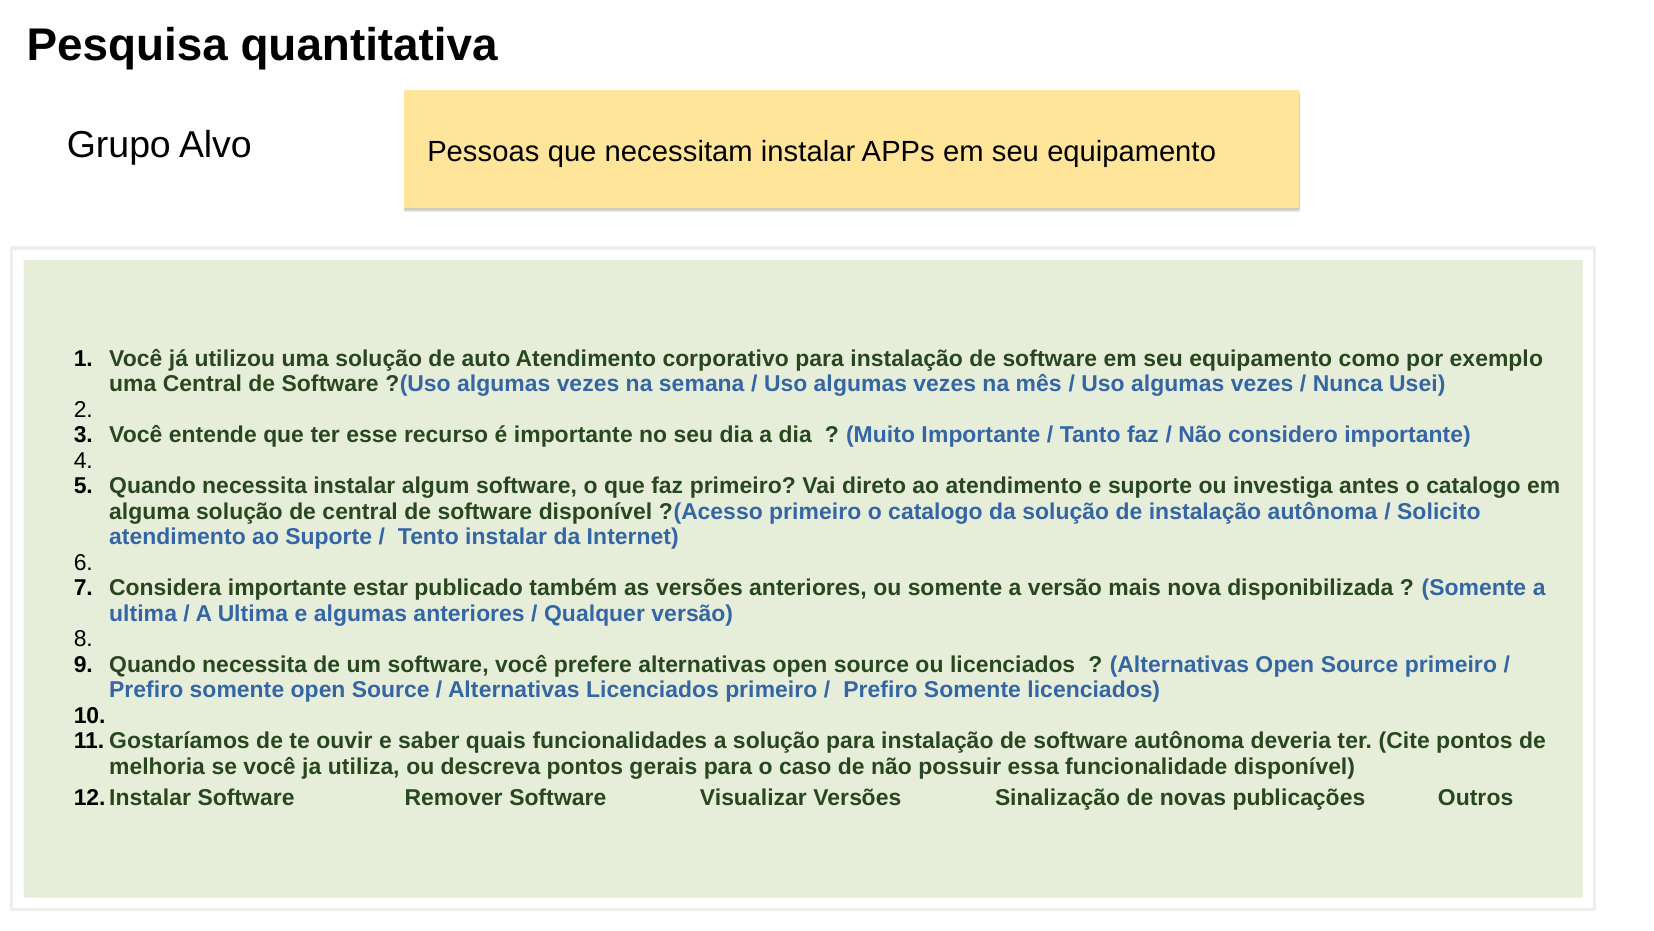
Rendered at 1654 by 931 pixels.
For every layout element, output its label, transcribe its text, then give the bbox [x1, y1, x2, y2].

text_box Grupo Alvo [23, 116, 296, 173]
text_box [11, 248, 1595, 910]
text_box Você já utilizou uma solução de auto Atendimento corporativo para instalação de software em seu equipamento como por exemplo uma Central de Software ?(Uso algumas vezes na semana / Uso algumas vezes na mês / Uso algumas vezes / Nunca Usei) Você entende que ter esse recurso é importante no seu dia a dia ? (Muito Importante / Tanto faz / Não considero importante) Quando necessita instalar algum software, o que faz primeiro? Vai direto ao atendimento e suporte ou investiga antes o catalogo em alguma solução de central de software disponível ?(Acesso primeiro o catalogo da solução de instalação autônoma / Solicito atendimento ao Suporte / Tento instalar da Internet) Considera importante estar publicado também as versões anteriores, ou somente a versão mais nova disponibilizada ? (Somente a ultima / A Ultima e algumas anteriores / Qualquer versão) Quando necessita de um software, você prefere alternativas open source ou licenciados ? (Alternativas Open Source primeiro / Prefiro somente open Source / Alternativas Licenciados primeiro / Prefiro Somente licenciados) Gostaríamos de te ouvir e saber quais funcionalidades a solução para instalação de software autônoma deveria ter. (Cite pontos de melhoria se você ja utiliza, ou descreva pontos gerais para o caso de não possuir essa funcionalidade disponível) Instalar Software Remover Software Visualizar Versões Sinalização de novas publicações Outros [23, 259, 1583, 898]
text_box Pesquisa quantitativa [11, 11, 1063, 130]
text_box Pessoas que necessitam instalar APPs em seu equipamento [404, 90, 1300, 209]
